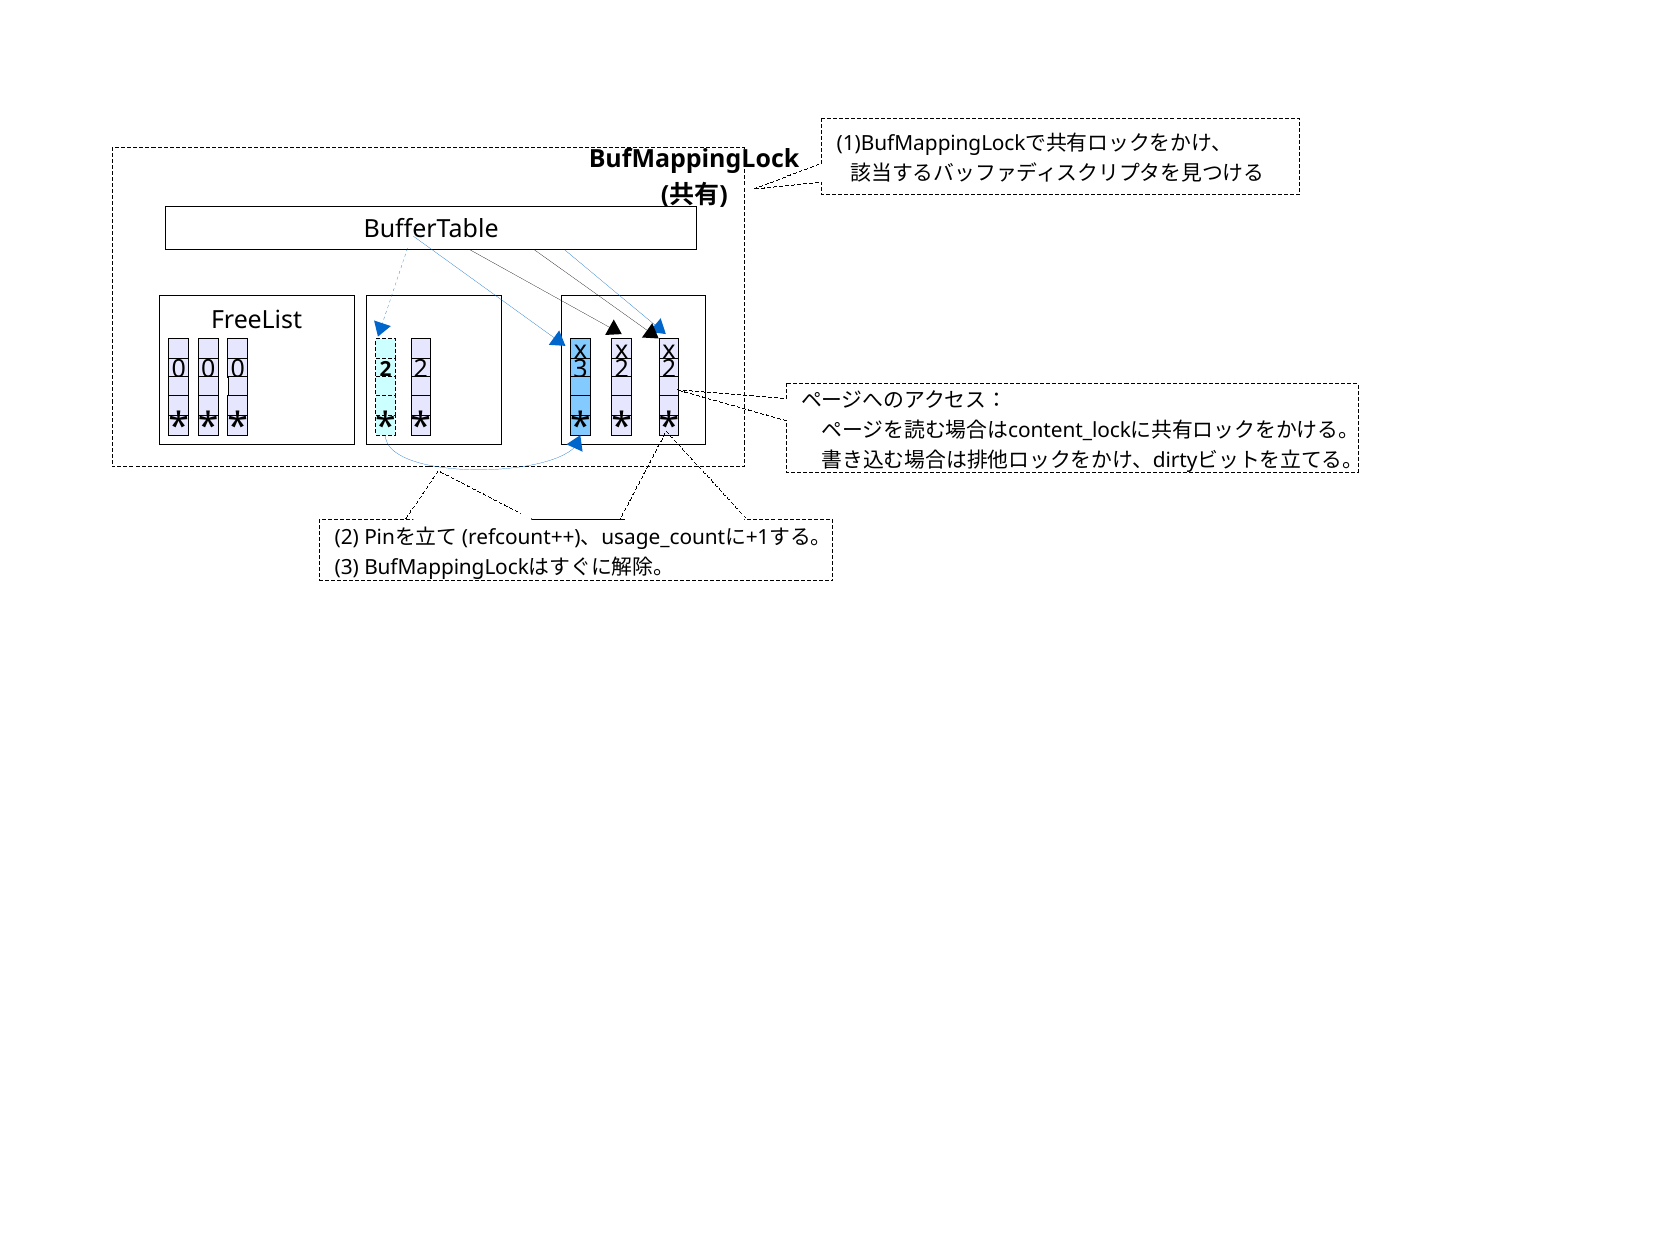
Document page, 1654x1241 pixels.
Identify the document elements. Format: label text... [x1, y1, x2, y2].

text_box [198, 338, 219, 358]
text_box (2) Pinを立て (refcount++)、usage_countに+1する。 (3) BufMappingLockはすぐに解除。 [319, 470, 833, 581]
text_box FreeList [159, 295, 355, 445]
text_box * [411, 415, 431, 436]
text_box BufMappingLock (共有) [574, 133, 804, 216]
text_box [570, 376, 591, 415]
text_box 0 [198, 358, 219, 376]
text_box 2 [611, 358, 632, 376]
text_box * [570, 415, 591, 436]
text_box * [659, 415, 679, 436]
text_box * [227, 415, 248, 436]
text_box * [375, 415, 396, 436]
text_box 2 [411, 358, 431, 376]
text_box [413, 513, 532, 521]
text_box [227, 338, 248, 358]
text_box [168, 376, 189, 415]
text_box * [168, 415, 189, 436]
text_box BufferTable [165, 206, 697, 250]
text_box x [570, 338, 591, 358]
text_box 3 [570, 358, 591, 376]
text_box 0 [174, 361, 182, 375]
text_box x [611, 338, 632, 358]
text_box * [611, 415, 632, 436]
text_box 2 [659, 358, 679, 376]
text_box 0 [233, 361, 241, 375]
text_box [198, 376, 219, 415]
text_box [411, 338, 431, 358]
text_box [375, 376, 396, 415]
text_box ページへのアクセス： ページを読む場合はcontent_lockに共有ロックをかける。 書き込む場合は排他ロックをかけ、dirtyビットを立てる。 [677, 383, 1359, 473]
text_box [659, 376, 679, 415]
text_box [411, 376, 431, 415]
text_box (1)BufMappingLockで共有ロックをかけ、 該当するバッファディスクリプタを見つける [753, 118, 1300, 195]
text_box [375, 338, 396, 358]
text_box x [659, 338, 679, 358]
text_box [611, 376, 632, 415]
text_box * [198, 415, 219, 436]
text_box [625, 513, 745, 521]
text_box 0 [168, 358, 189, 376]
text_box 0 [204, 361, 212, 375]
text_box 0 [227, 358, 248, 378]
text_box 2 [375, 358, 396, 376]
text_box [227, 376, 248, 415]
text_box [168, 338, 189, 358]
